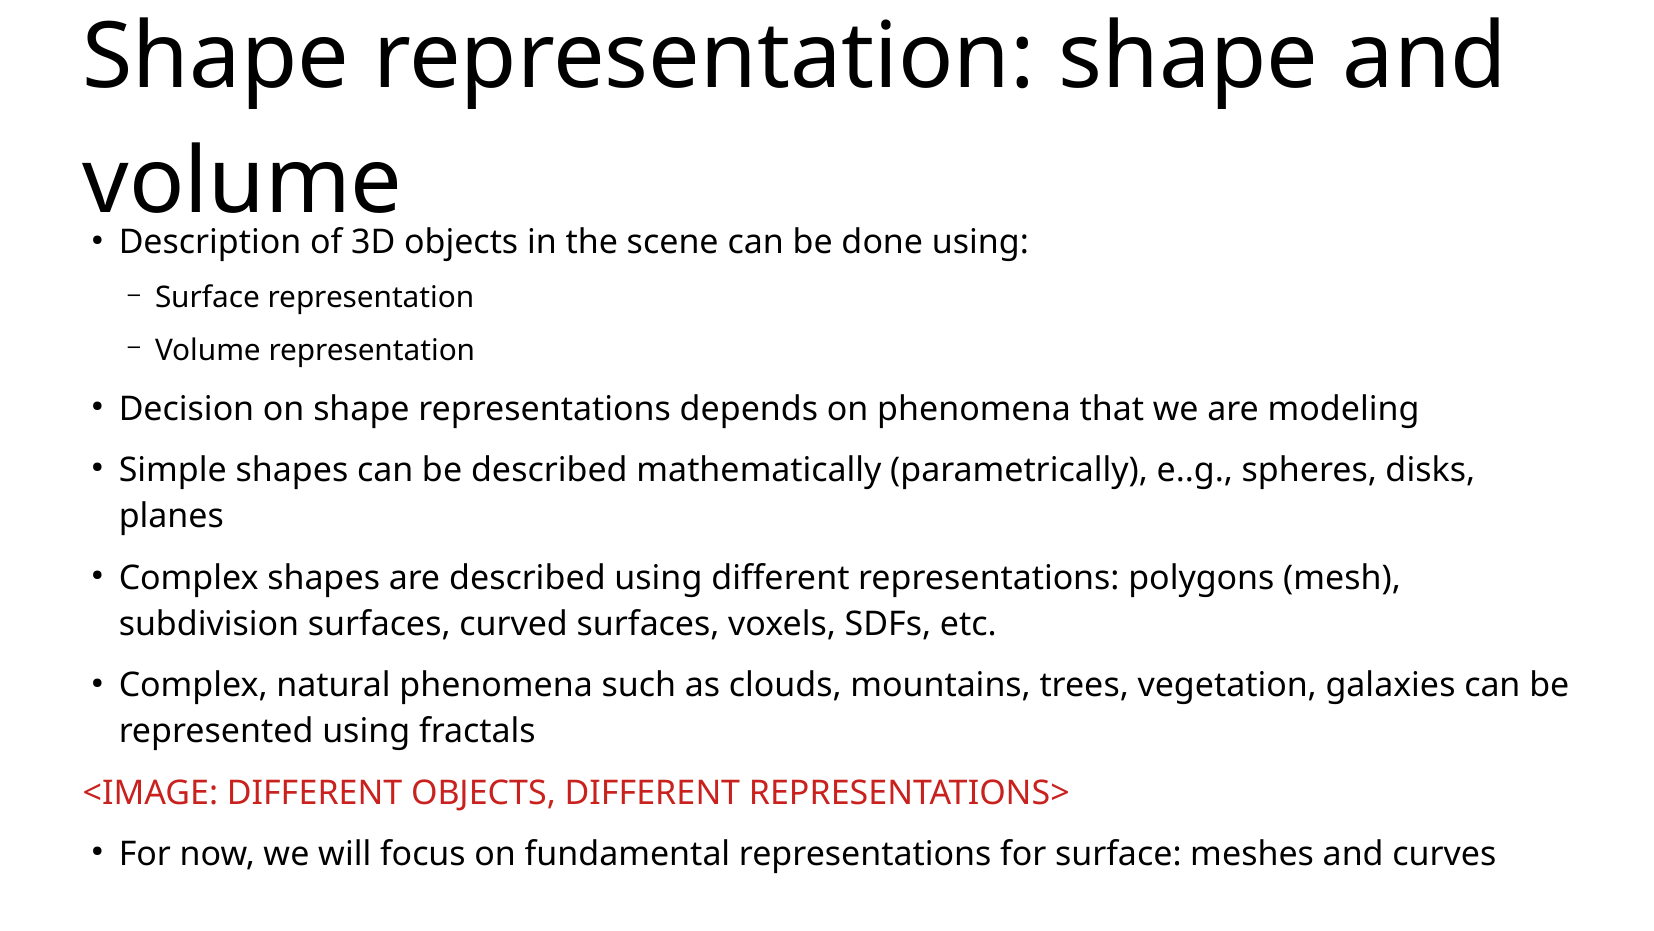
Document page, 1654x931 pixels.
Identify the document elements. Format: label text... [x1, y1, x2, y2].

title Shape representation: shape and volume [82, 37, 1571, 193]
list Description of 3D objects in the scene can be done using: Surface representation Volume representation Decision on shape representations depends on phenomena that we are modeling Simple shapes can be described mathematically (parametrically), e..g., spheres, disks, planes Complex shapes are described using different representations: polygons (mesh), subdivision surfaces, curved surfaces, voxels, SDFs, etc. Complex, natural phenomena such as clouds, mountains, trees, vegetation, galaxies can be represented using fractals <IMAGE: DIFFERENT OBJECTS, DIFFERENT REPRESENTATIONS> For now, we will focus on fundamental representations for surface: meshes and curves [82, 217, 1571, 886]
